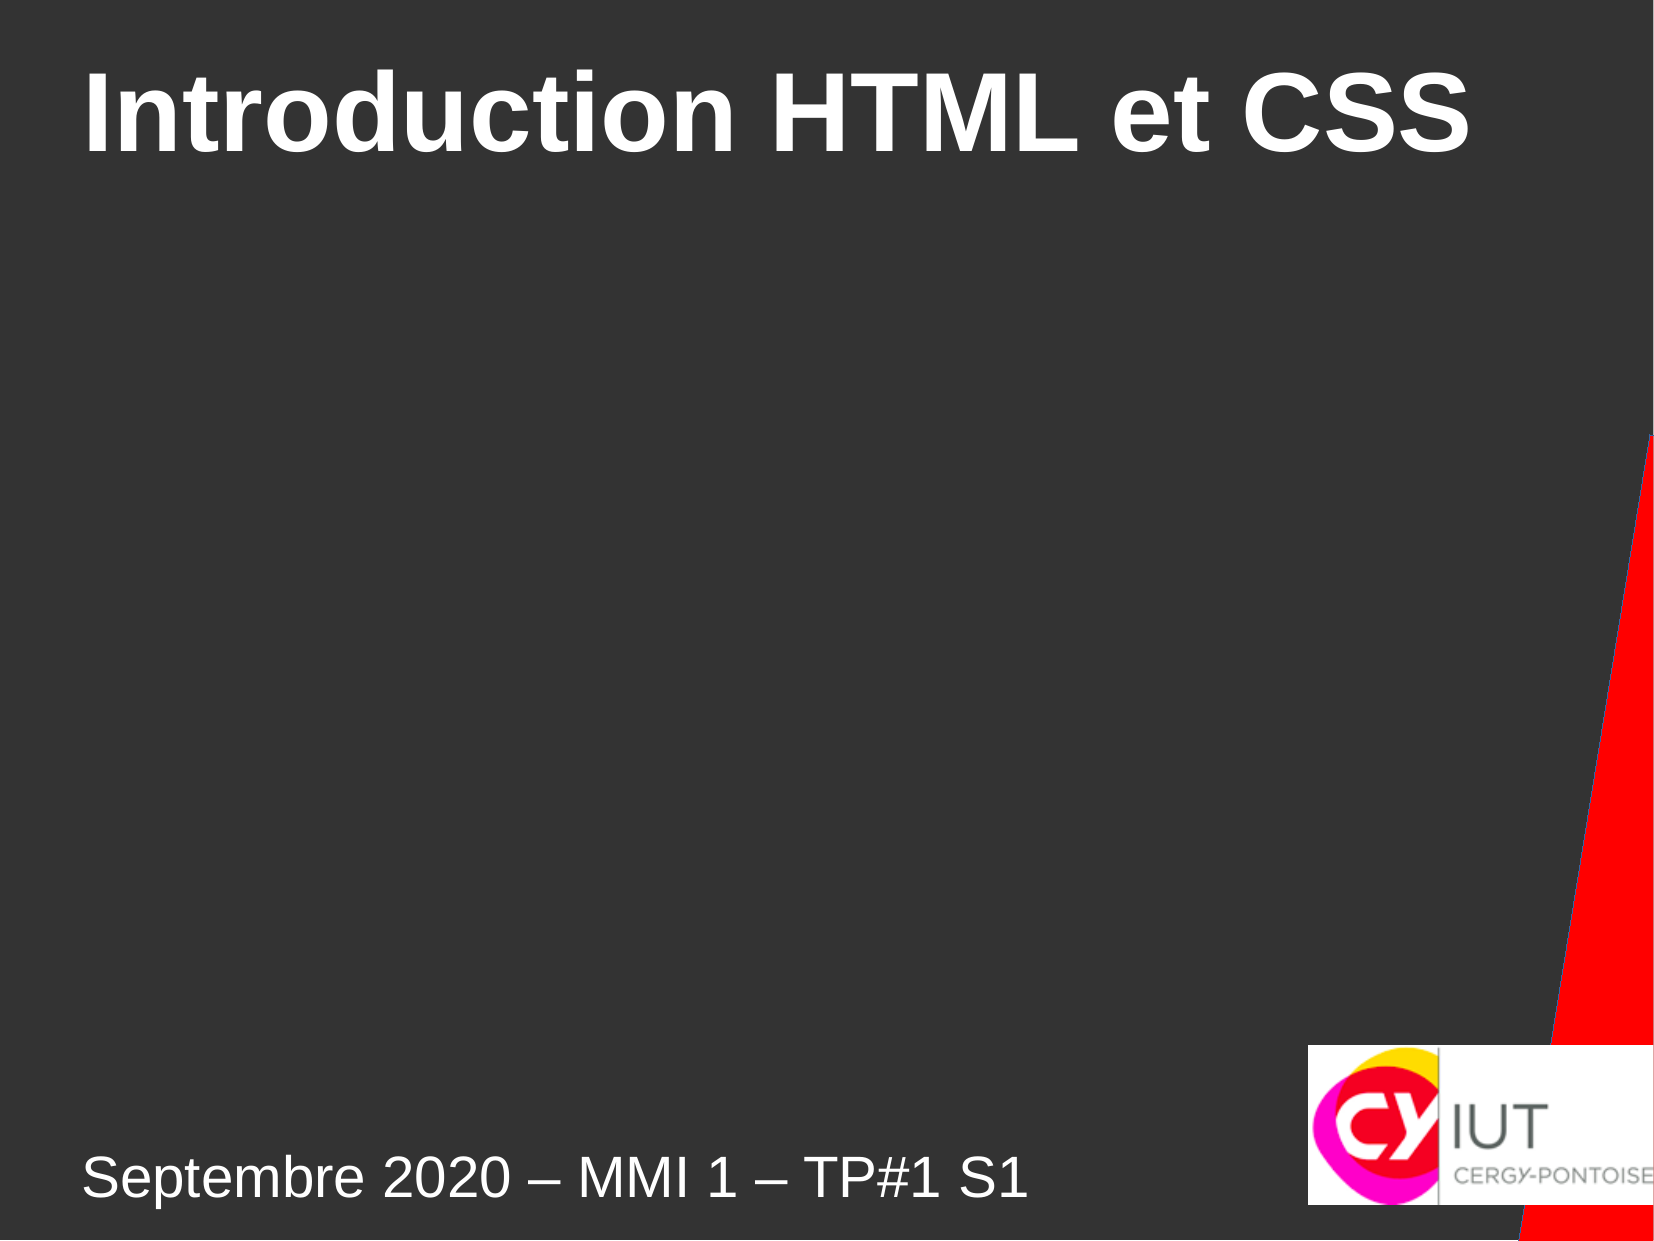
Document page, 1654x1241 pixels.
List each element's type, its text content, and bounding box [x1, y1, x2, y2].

title Introduction HTML et CSS [82, 49, 1571, 301]
text_box [1550, 434, 1654, 1045]
title Septembre 2020 – MMI 1 – TP#1 S1 [81, 1073, 1134, 1241]
text_box [1518, 1205, 1654, 1241]
picture [1308, 1045, 1654, 1205]
